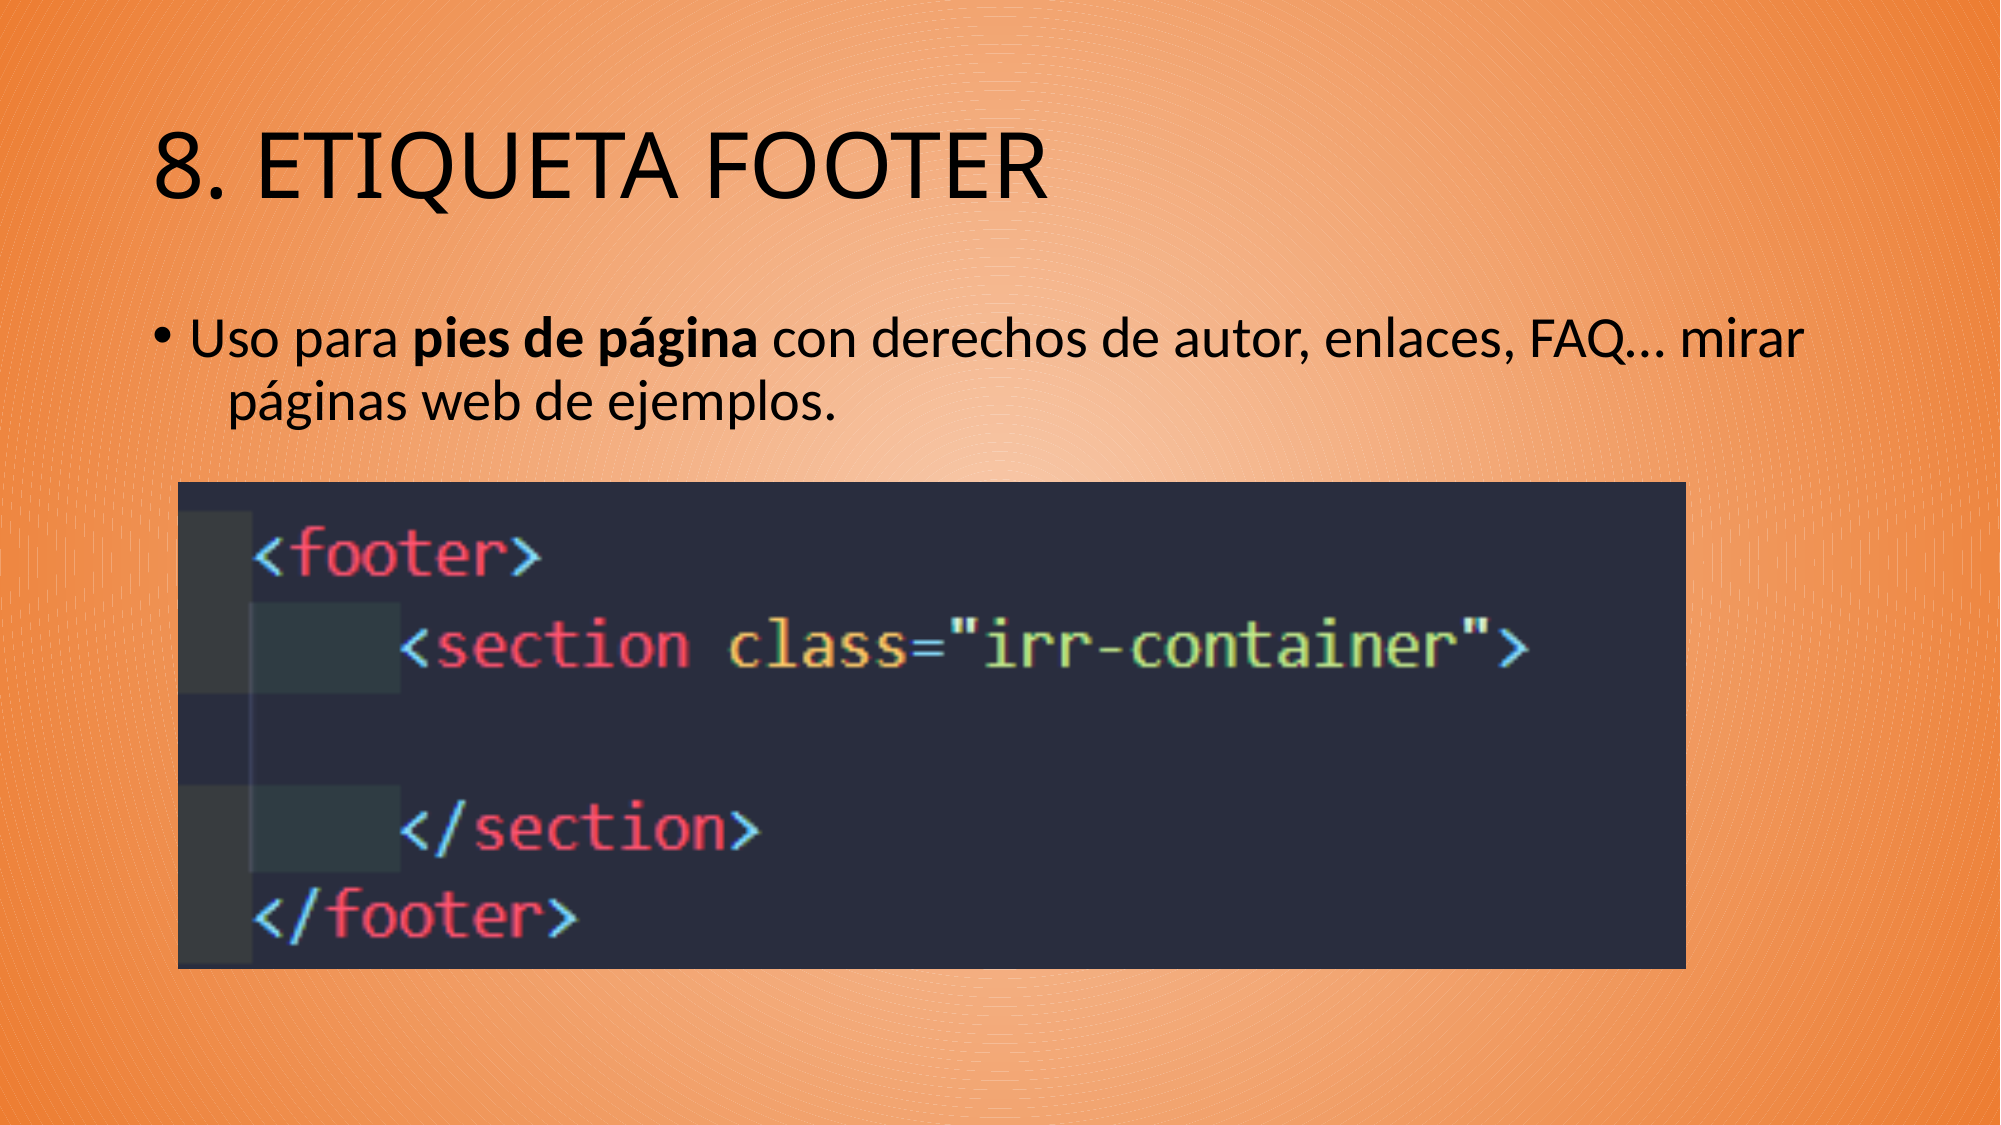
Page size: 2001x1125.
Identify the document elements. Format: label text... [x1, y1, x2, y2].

picture [178, 482, 1686, 969]
list Uso para pies de página con derechos de autor, enlaces, FAQ… mirar páginas web de ejemplos. [137, 299, 1863, 1014]
title 8. ETIQUETA FOOTER [137, 59, 1863, 278]
